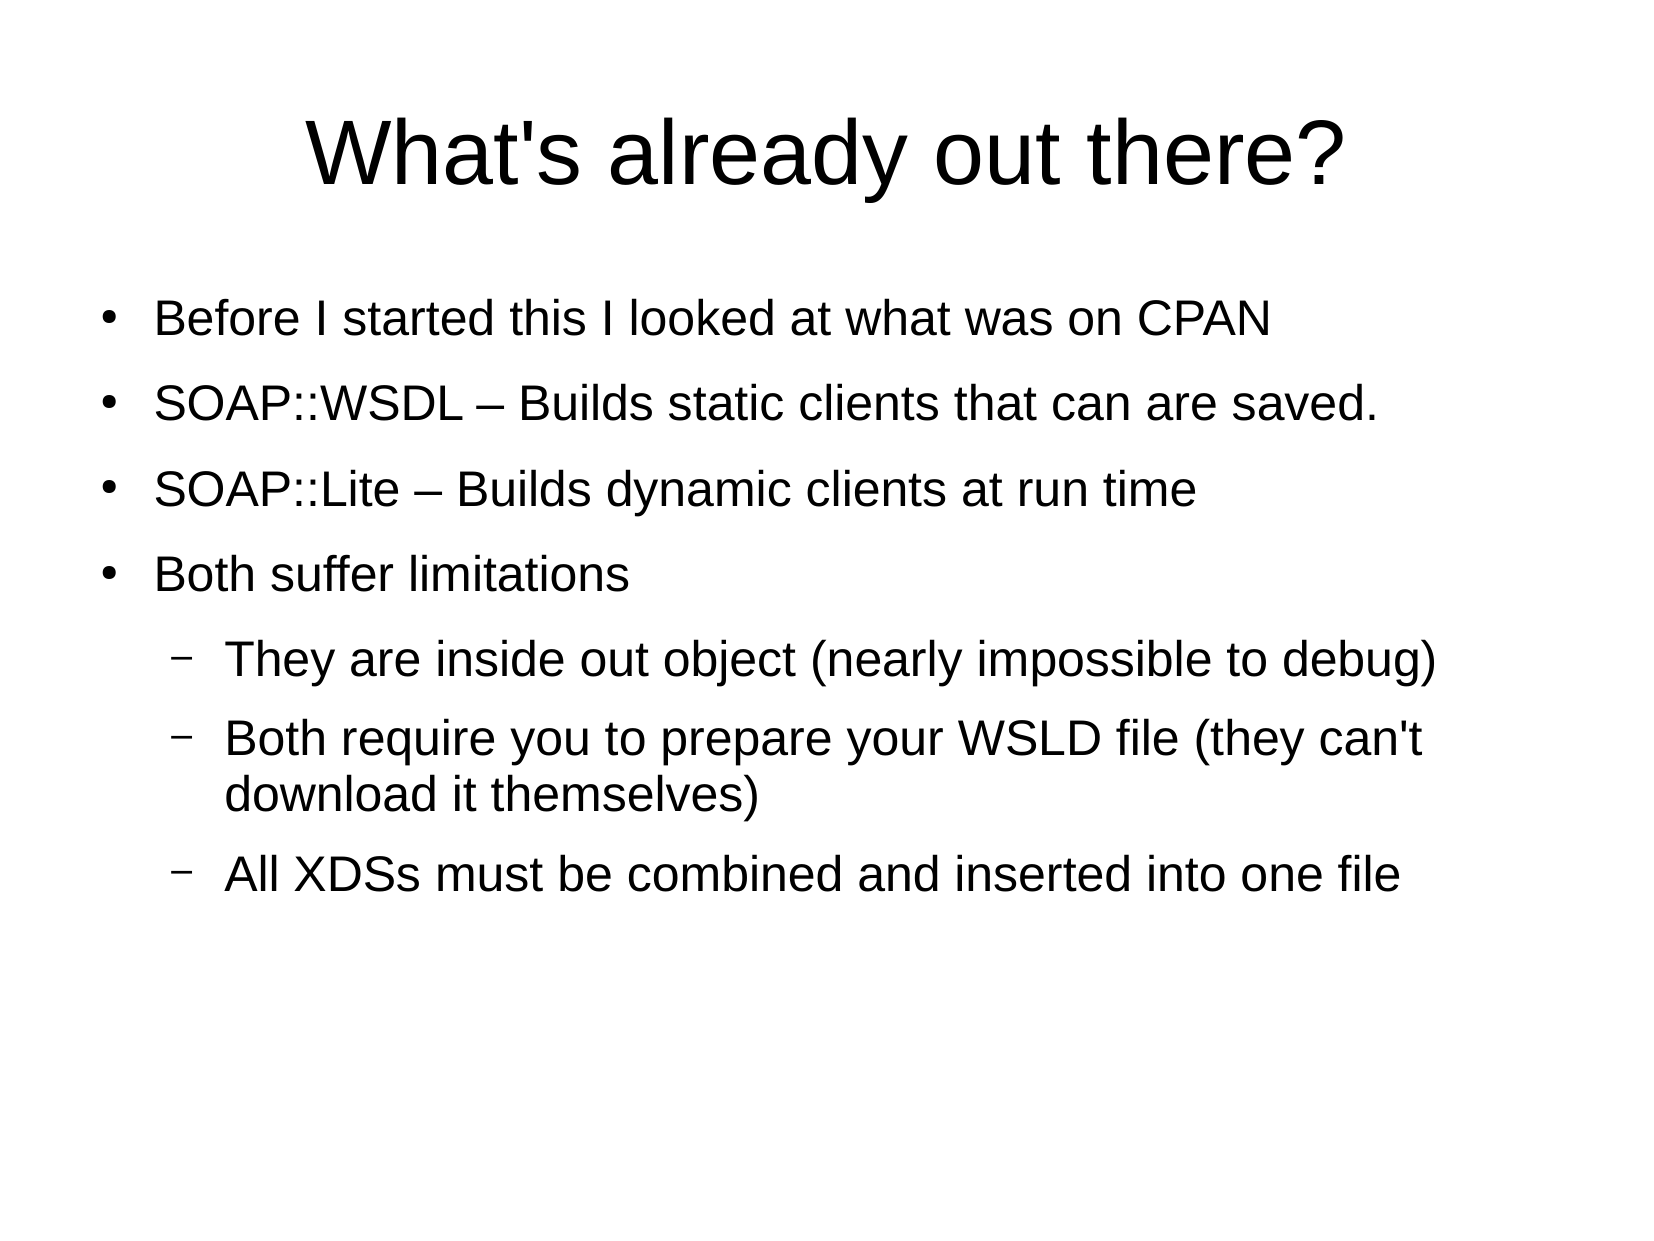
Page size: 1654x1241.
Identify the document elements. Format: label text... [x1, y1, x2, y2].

list Before I started this I looked at what was on CPAN SOAP::WSDL – Builds static clients that can are saved. SOAP::Lite – Builds dynamic clients at run time Both suffer limitations They are inside out object (nearly impossible to debug) Both require you to prepare your WSLD file (they can't download it themselves) All XDSs must be combined and inserted into one file [82, 290, 1571, 1010]
title What's already out there? [82, 49, 1571, 257]
